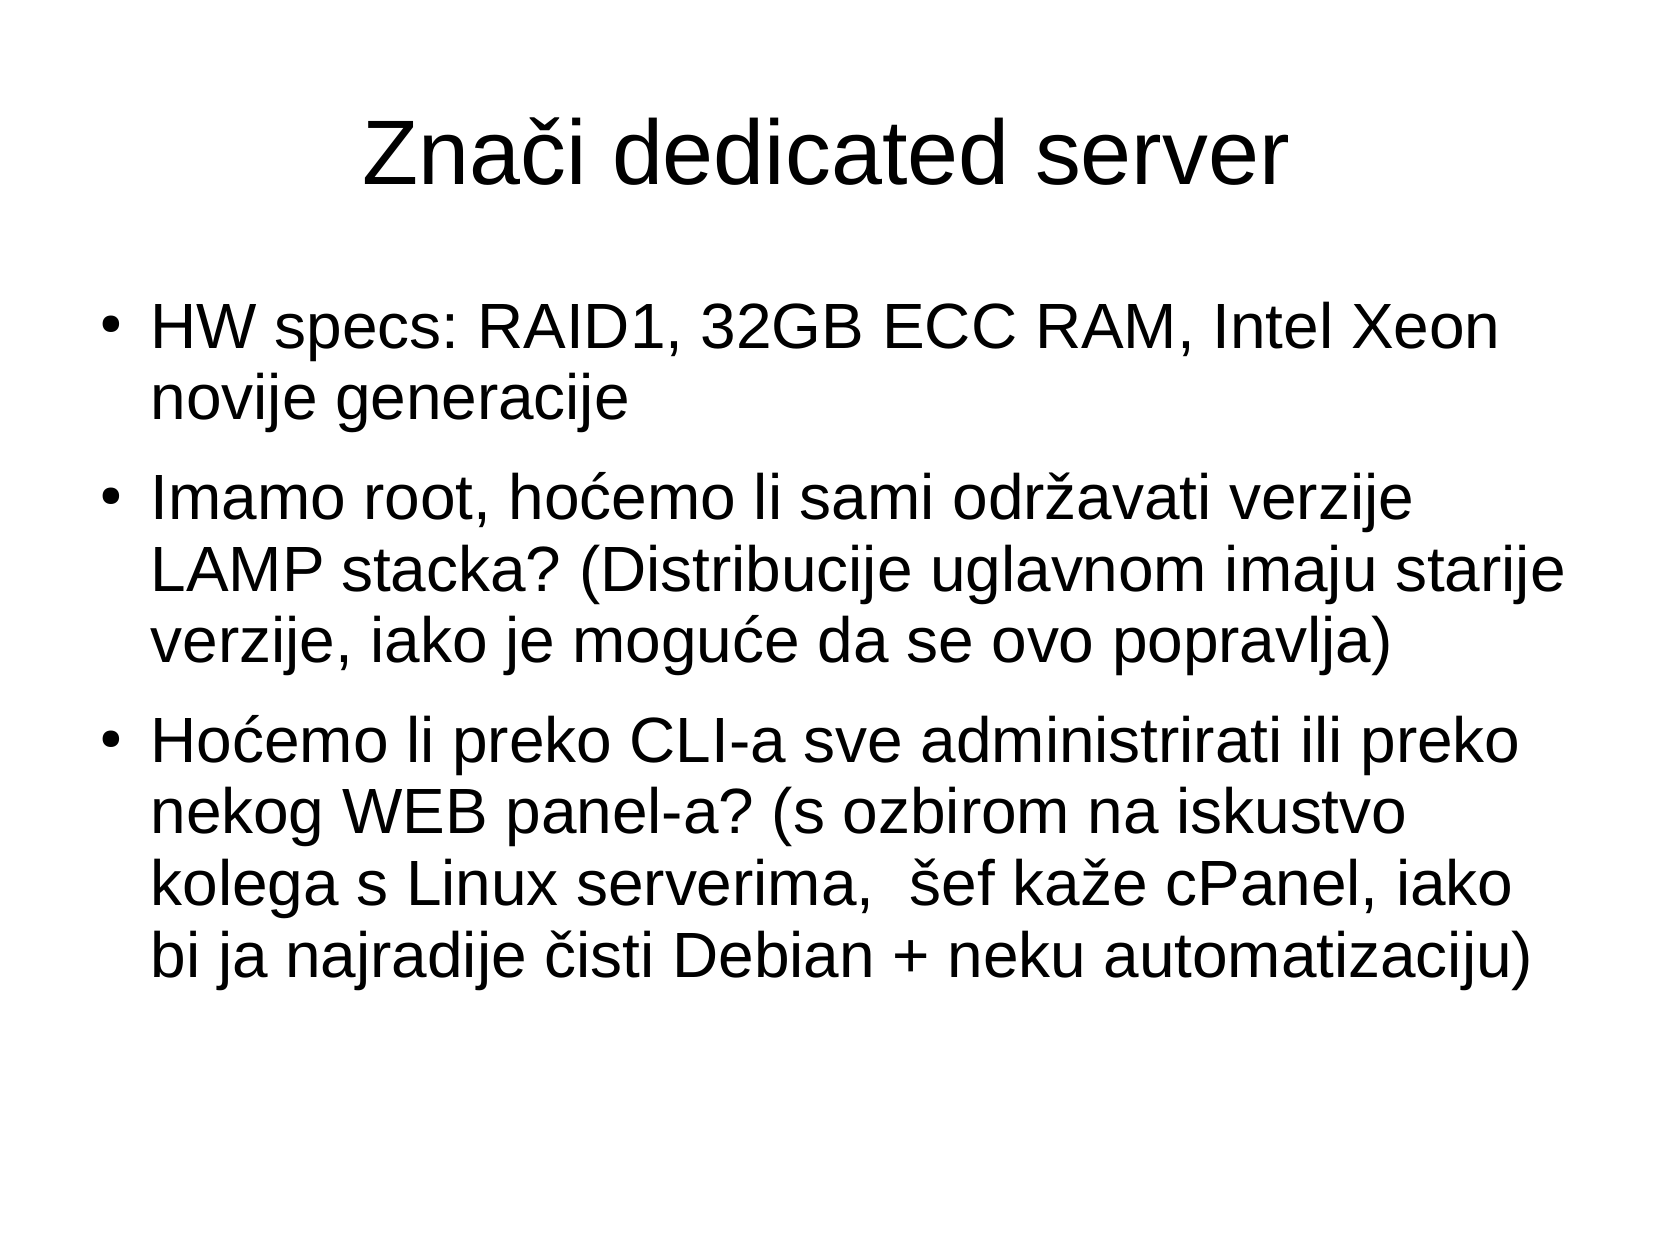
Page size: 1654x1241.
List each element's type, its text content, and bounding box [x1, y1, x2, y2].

list HW specs: RAID1, 32GB ECC RAM, Intel Xeon novije generacije Imamo root, hoćemo li sami održavati verzije LAMP stacka? (Distribucije uglavnom imaju starije verzije, iako je moguće da se ovo popravlja) Hoćemo li preko CLI-a sve administrirati ili preko nekog WEB panel-a? (s ozbirom na iskustvo kolega s Linux serverima, šef kaže cPanel, iako bi ja najradije čisti Debian + neku automatizaciju) [82, 290, 1571, 1010]
title Znači dedicated server [82, 49, 1571, 257]
